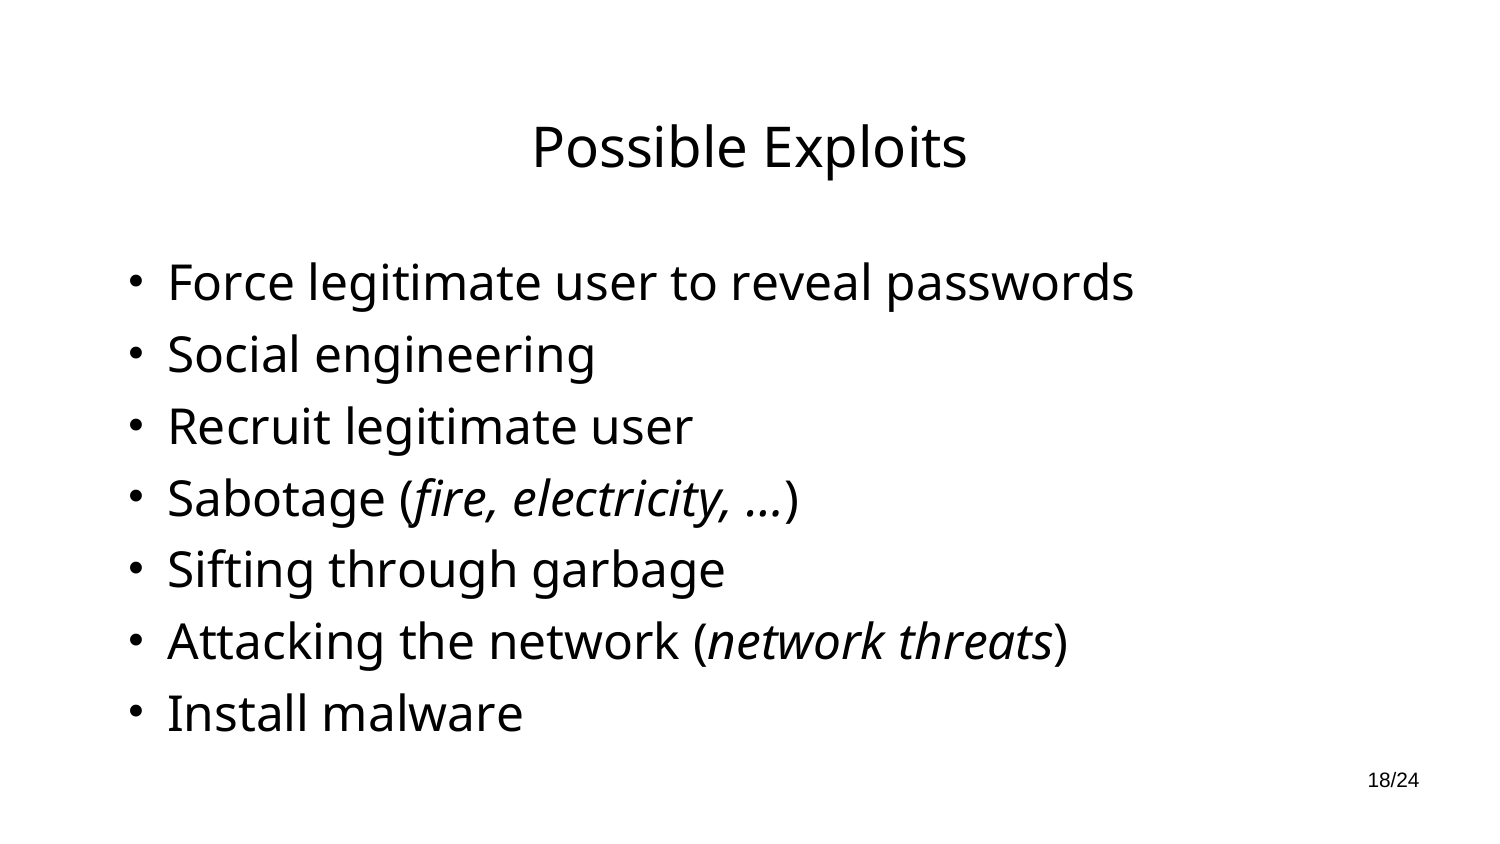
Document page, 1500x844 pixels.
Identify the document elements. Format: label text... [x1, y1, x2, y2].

title Possible Exploits [112, 74, 1388, 216]
list Force legitimate user to reveal passwords Social engineering Recruit legitimate user Sabotage (fire, electricity, …)‏ Sifting through garbage Attacking the network (network threats) Install malware‏ [112, 243, 1388, 751]
